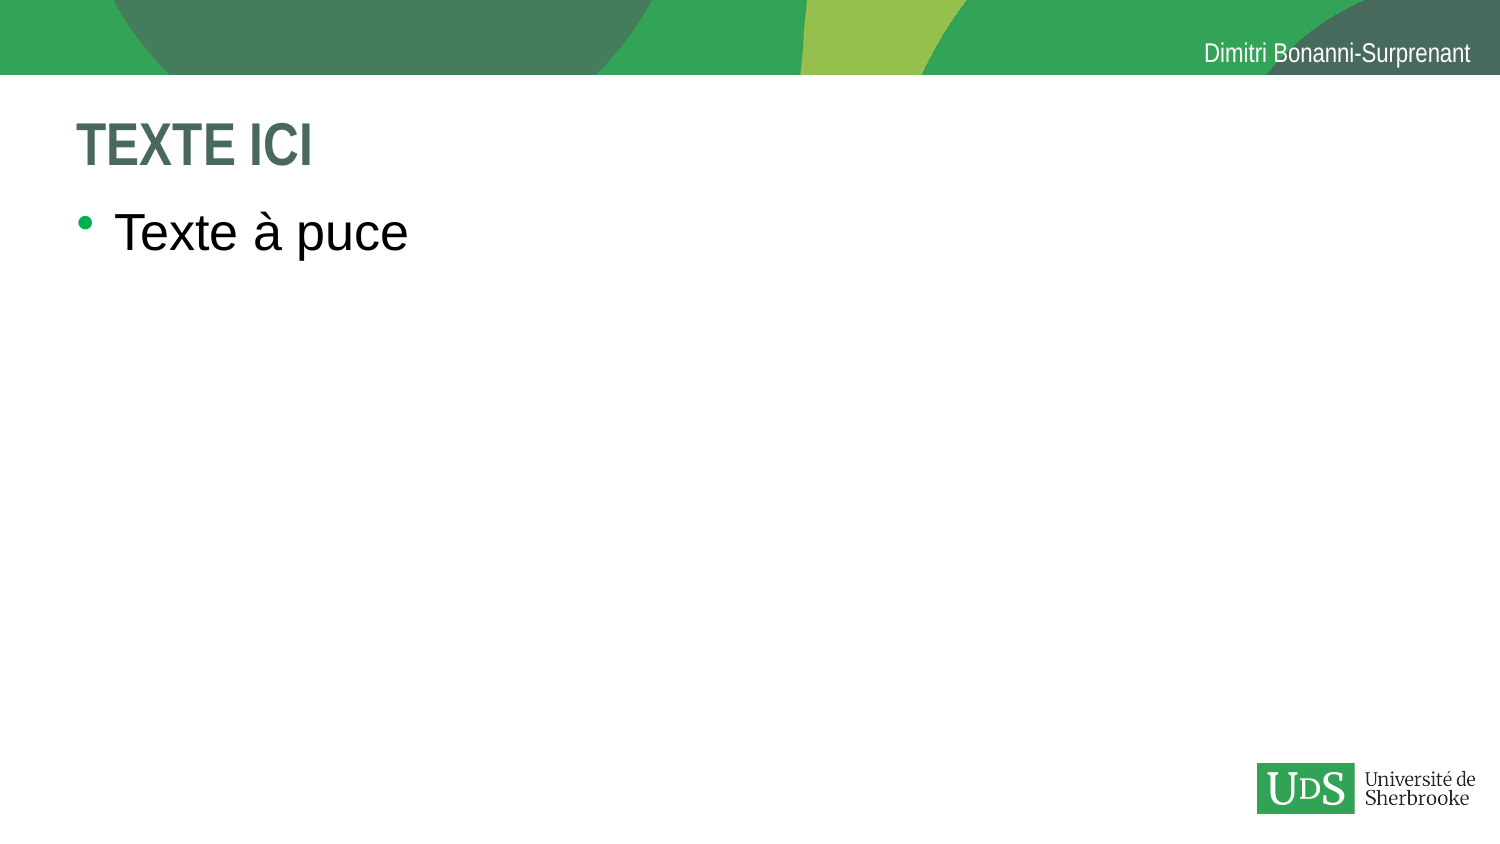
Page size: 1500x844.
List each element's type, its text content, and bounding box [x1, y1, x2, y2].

picture [0, 0, 1500, 75]
list Texte à puce [76, 198, 1223, 729]
picture [1257, 763, 1475, 814]
title Texte ici [76, 104, 1471, 189]
